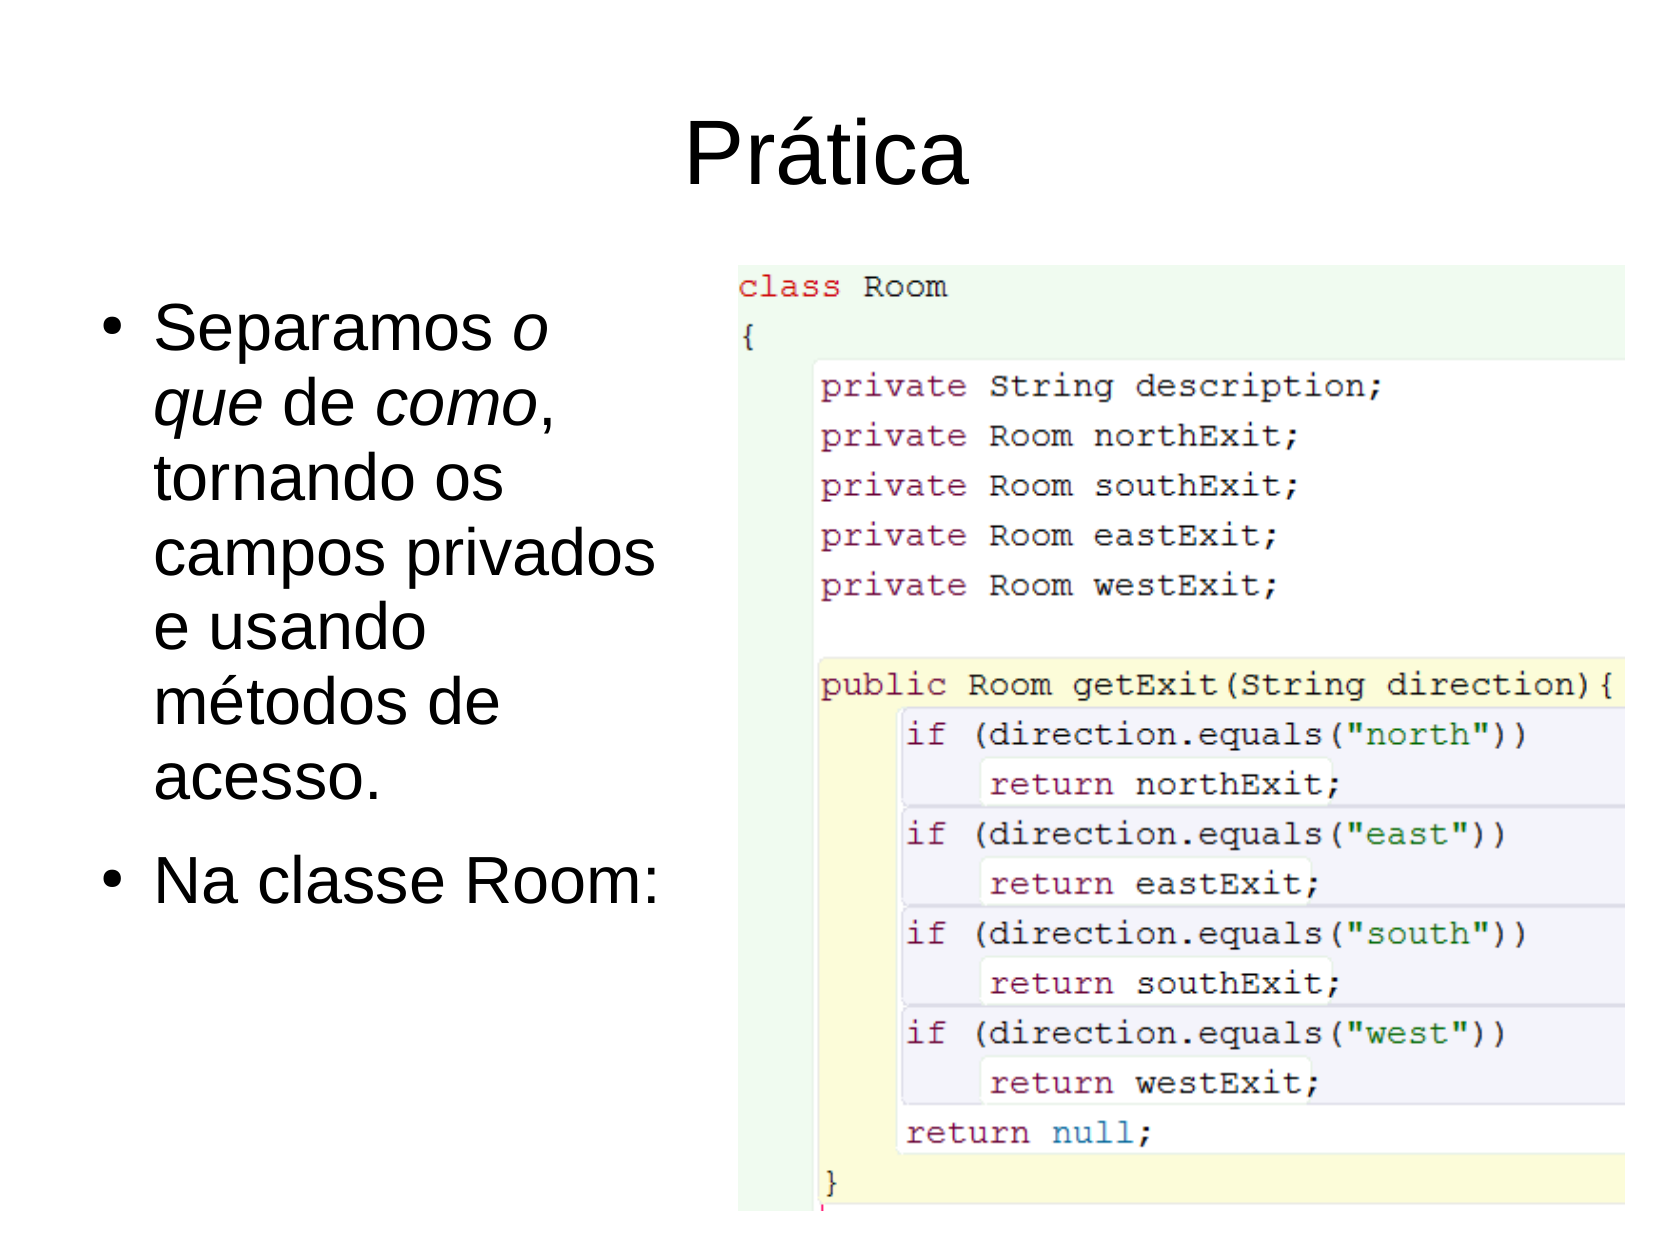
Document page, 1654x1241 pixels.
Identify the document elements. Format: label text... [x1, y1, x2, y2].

title Prática [82, 49, 1571, 257]
picture [738, 265, 1625, 1211]
list Separamos o que de como, tornando os campos privados e usando métodos de acesso. Na classe Room: [82, 290, 680, 1109]
